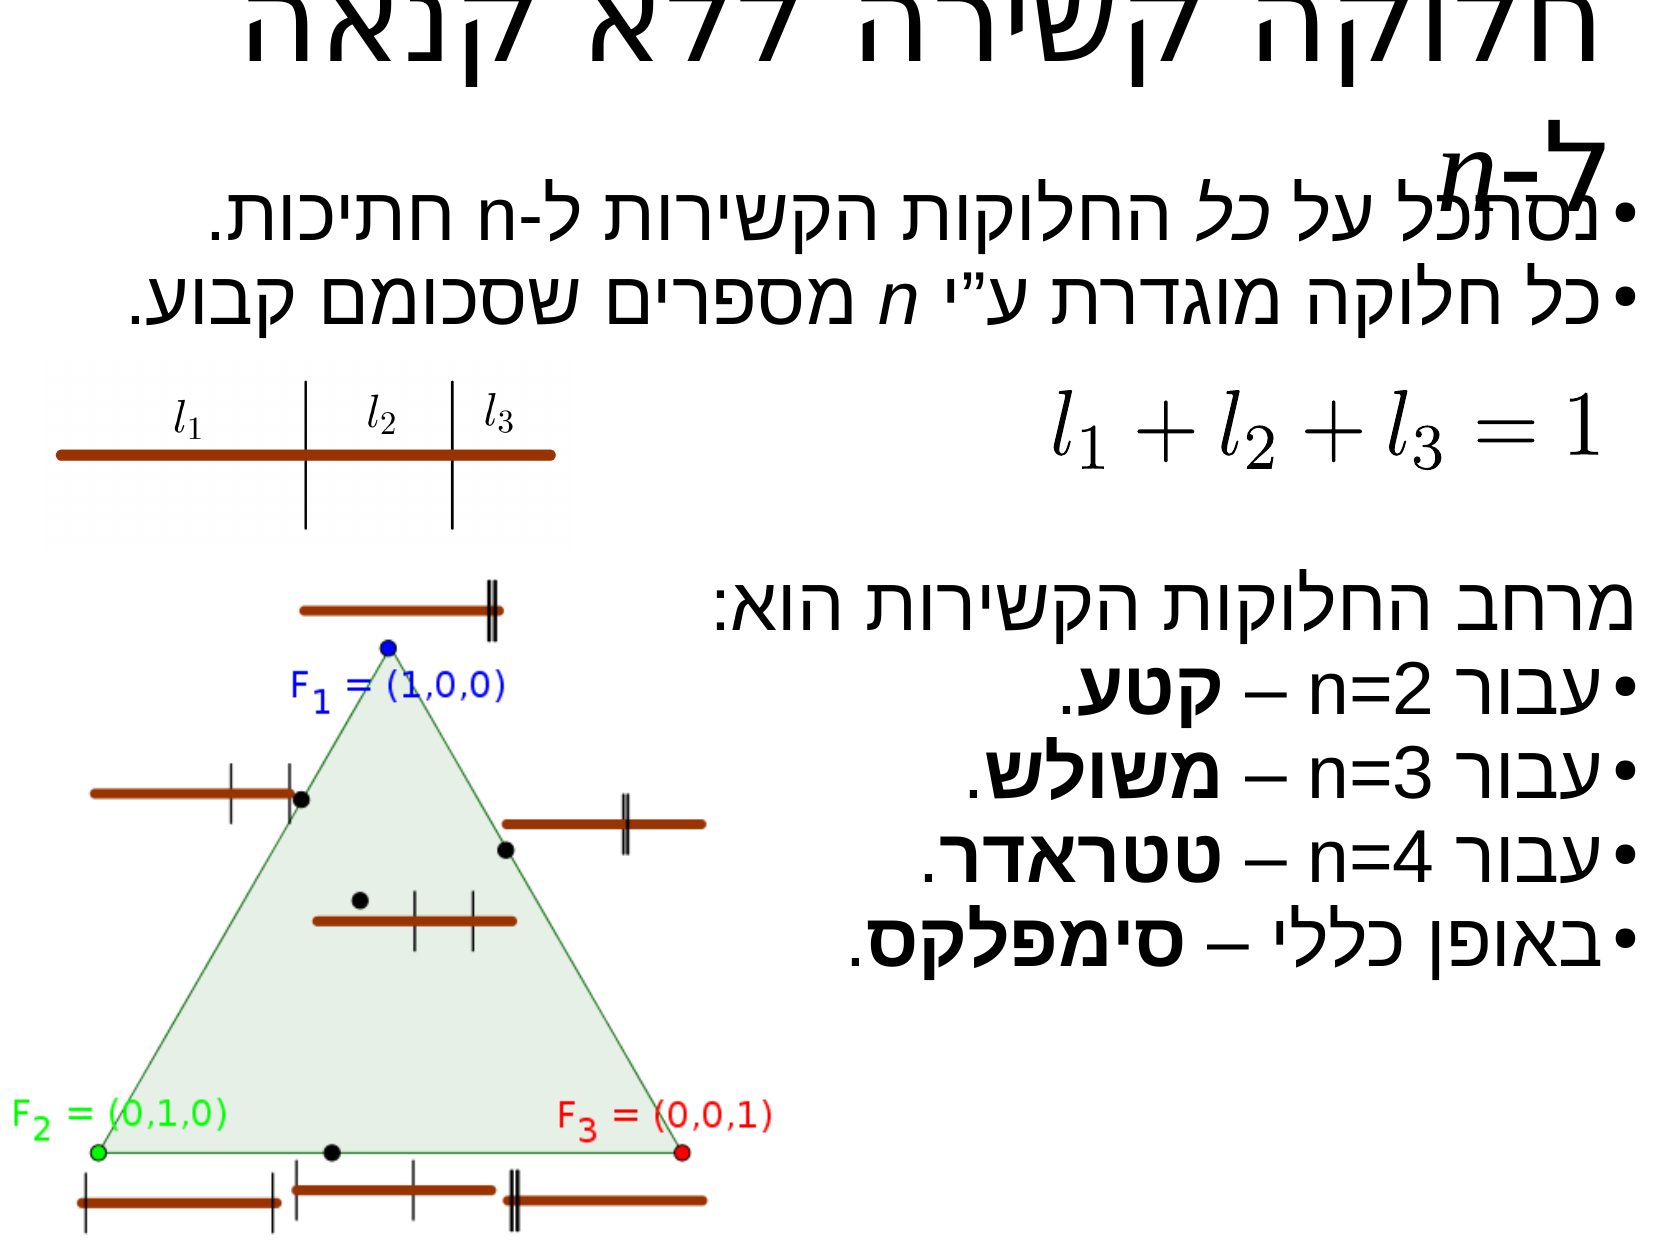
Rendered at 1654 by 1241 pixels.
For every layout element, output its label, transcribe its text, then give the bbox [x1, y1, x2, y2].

title חלוקה קשירה ללא קנאה ל-n [30, 7, 1654, 165]
text_box מרחב החלוקות הקשירות הוא: עבור n=2 – קטע. עבור n=3 – משולש. עבור n=4 – טטראדר. באופן כללי – סימפלקס. [690, 555, 1654, 1006]
picture [45, 360, 571, 551]
text_box נסתכל על כל החלוקות הקשירות ל-n חתיכות. כל חלוקה מוגדרת ע”י n מספרים שסכומם קבוע. [0, 165, 1654, 361]
text_box [1050, 390, 1606, 471]
picture [0, 579, 781, 1235]
